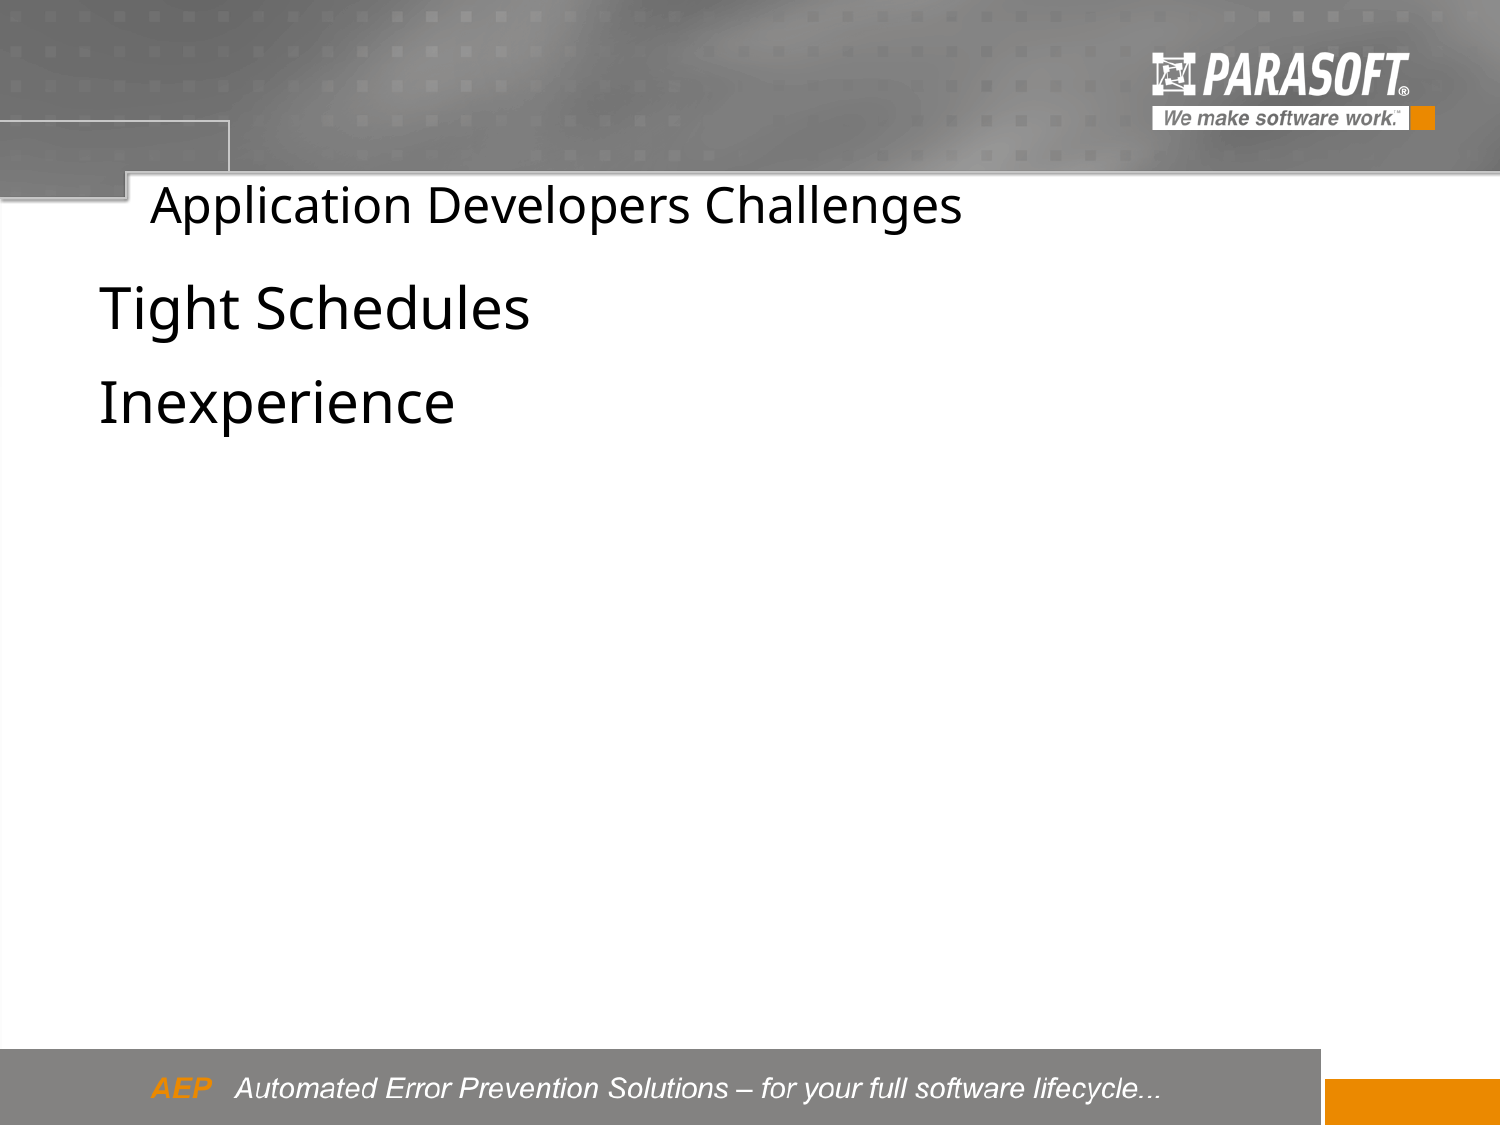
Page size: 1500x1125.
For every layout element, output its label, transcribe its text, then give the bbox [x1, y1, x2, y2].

title Application Developers Challenges [150, 173, 1426, 235]
list Tight Schedules Inexperience [99, 267, 1450, 995]
picture [0, 0, 1500, 1125]
